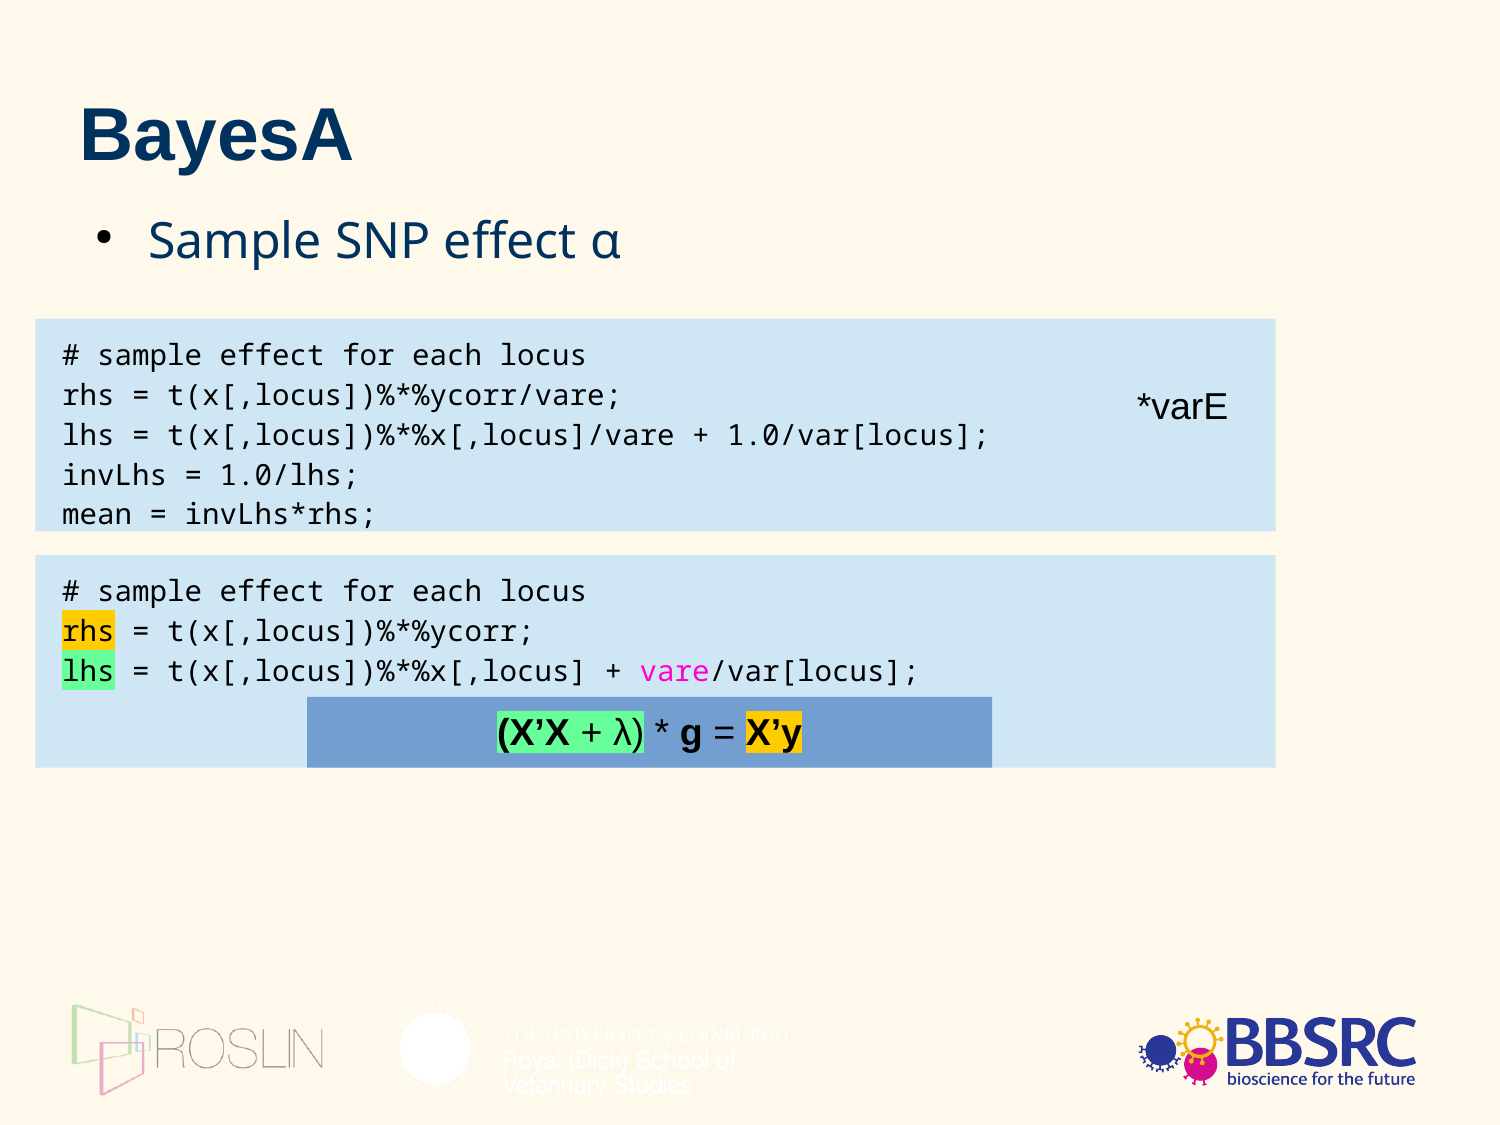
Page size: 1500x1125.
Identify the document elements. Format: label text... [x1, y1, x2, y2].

text_box [35, 555, 1276, 768]
title BayesA [64, 78, 1425, 185]
picture [64, 975, 336, 1118]
text_box [1271, 435, 1276, 532]
list Sample SNP effect α [62, 200, 1425, 975]
text_box # sample effect for each locus rhs = t(x[,locus])%*%ycorr; lhs = t(x[,locus])%*%x[,locus] + vare/var[locus]; [47, 563, 1271, 754]
text_box (X’X + λ) * g = X’y [307, 696, 993, 768]
text_box [35, 318, 1276, 532]
picture [1137, 1014, 1416, 1092]
text_box # sample effect for each locus rhs = t(x[,locus])%*%ycorr/vare; lhs = t(x[,locus])%*%x[,locus]/vare + 1.0/var[locus]; invLhs = 1.0/lhs; mean = invLhs*rhs; [47, 327, 1271, 546]
text_box *varE [1122, 377, 1418, 435]
